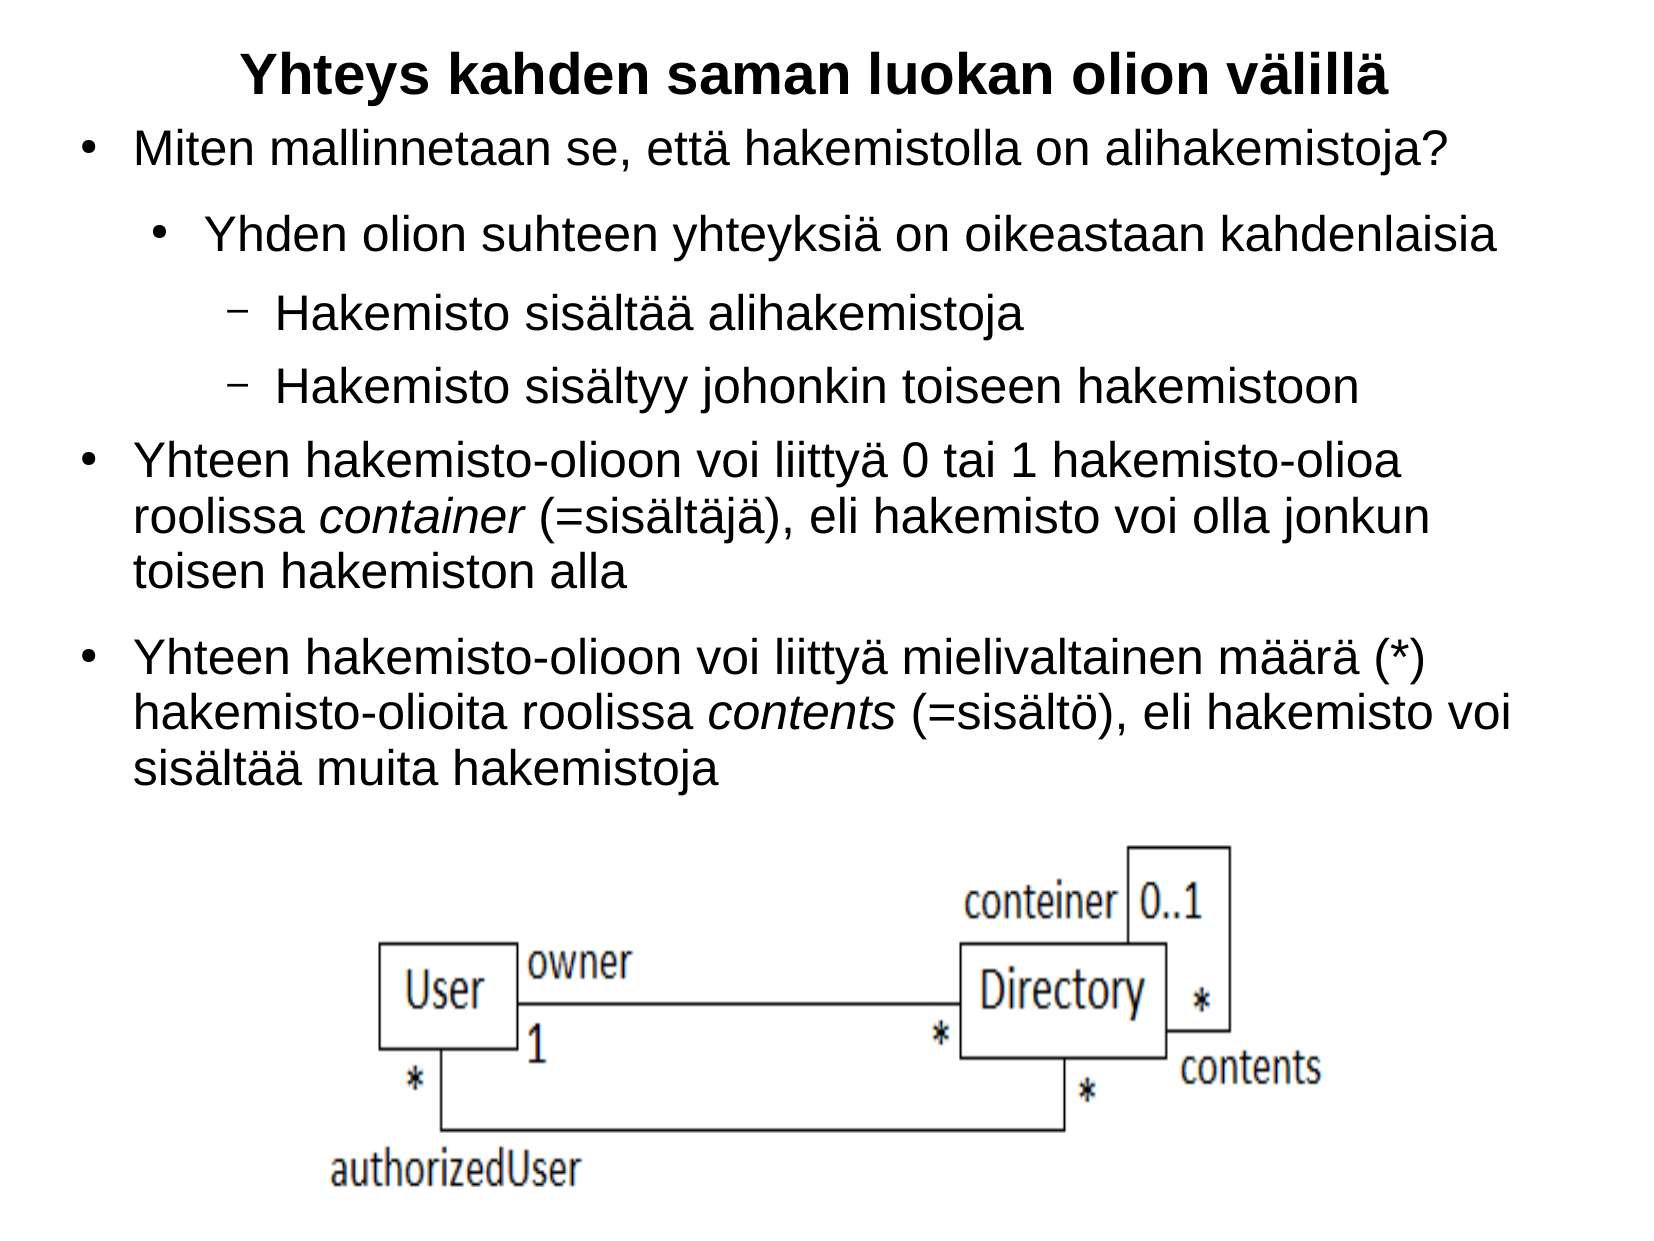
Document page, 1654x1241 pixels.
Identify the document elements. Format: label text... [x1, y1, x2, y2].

picture [324, 826, 1329, 1211]
title Yhteys kahden saman luokan olion välillä [59, 29, 1571, 119]
list Miten mallinnetaan se, että hakemistolla on alihakemistoja? Yhden olion suhteen yhteyksiä on oikeastaan kahdenlaisia Hakemisto sisältää alihakemistoja Hakemisto sisältyy johonkin toiseen hakemistoon Yhteen hakemisto-olioon voi liittyä 0 tai 1 hakemisto-olioa roolissa container (=sisältäjä), eli hakemisto voi olla jonkun toisen hakemiston alla Yhteen hakemisto-olioon voi liittyä mielivaltainen määrä (*) hakemisto-olioita roolissa contents (=sisältö), eli hakemisto voi sisältää muita hakemistoja [62, 120, 1568, 882]
